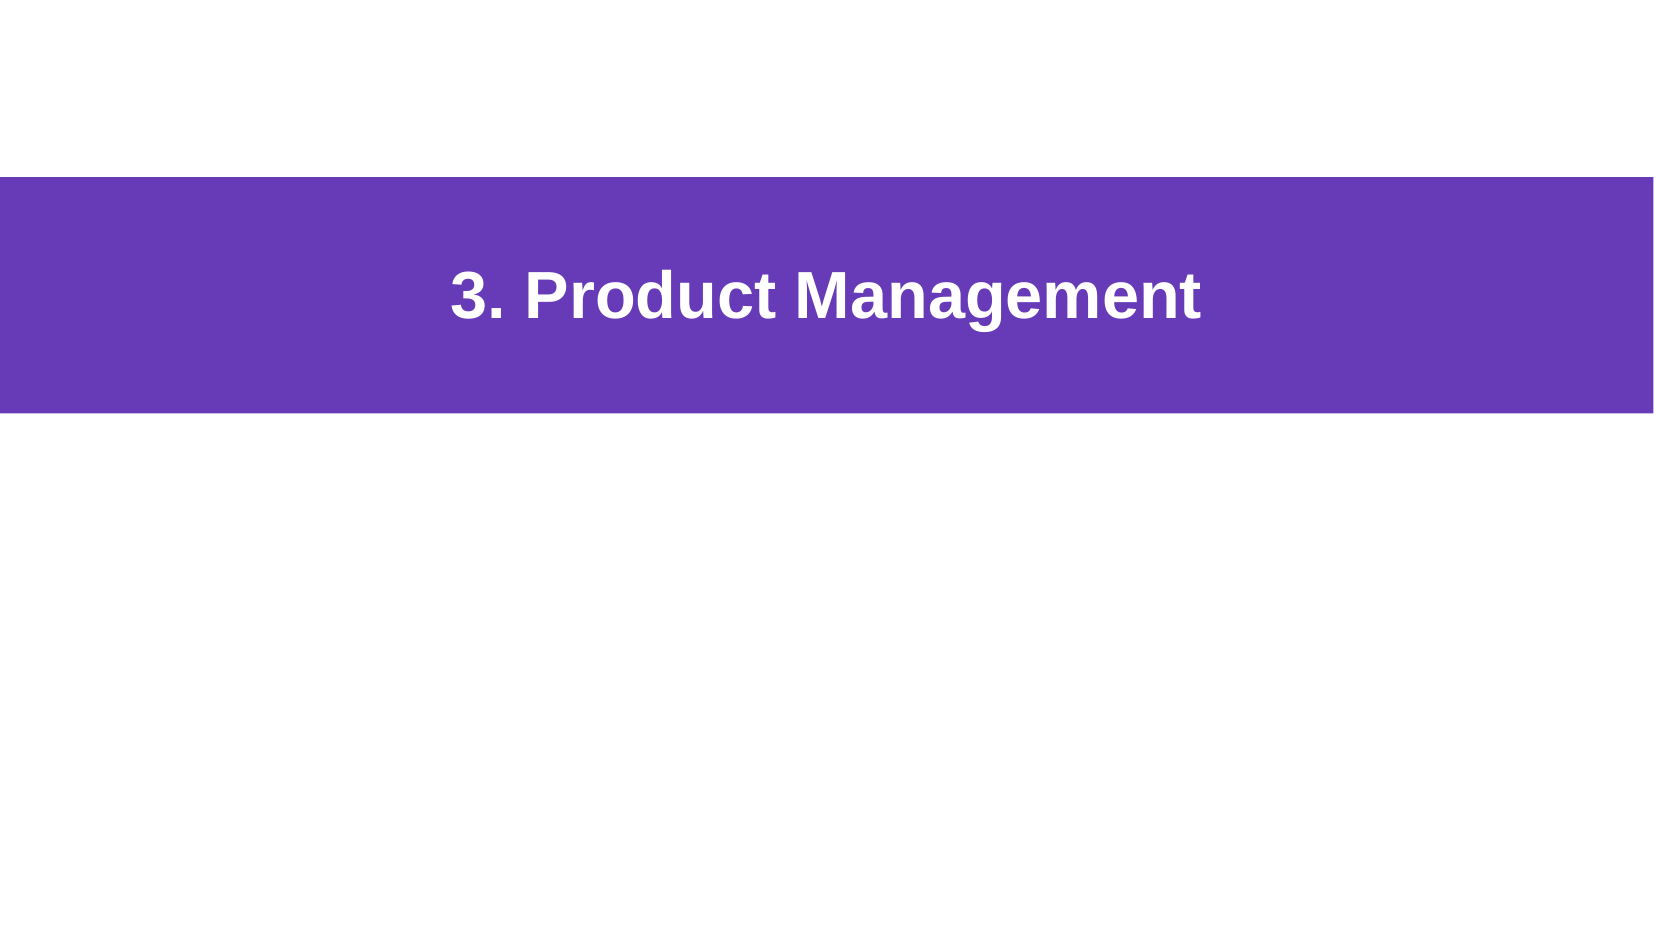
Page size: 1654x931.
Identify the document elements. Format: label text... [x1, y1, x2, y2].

title 3. Product Management [0, 177, 1654, 414]
